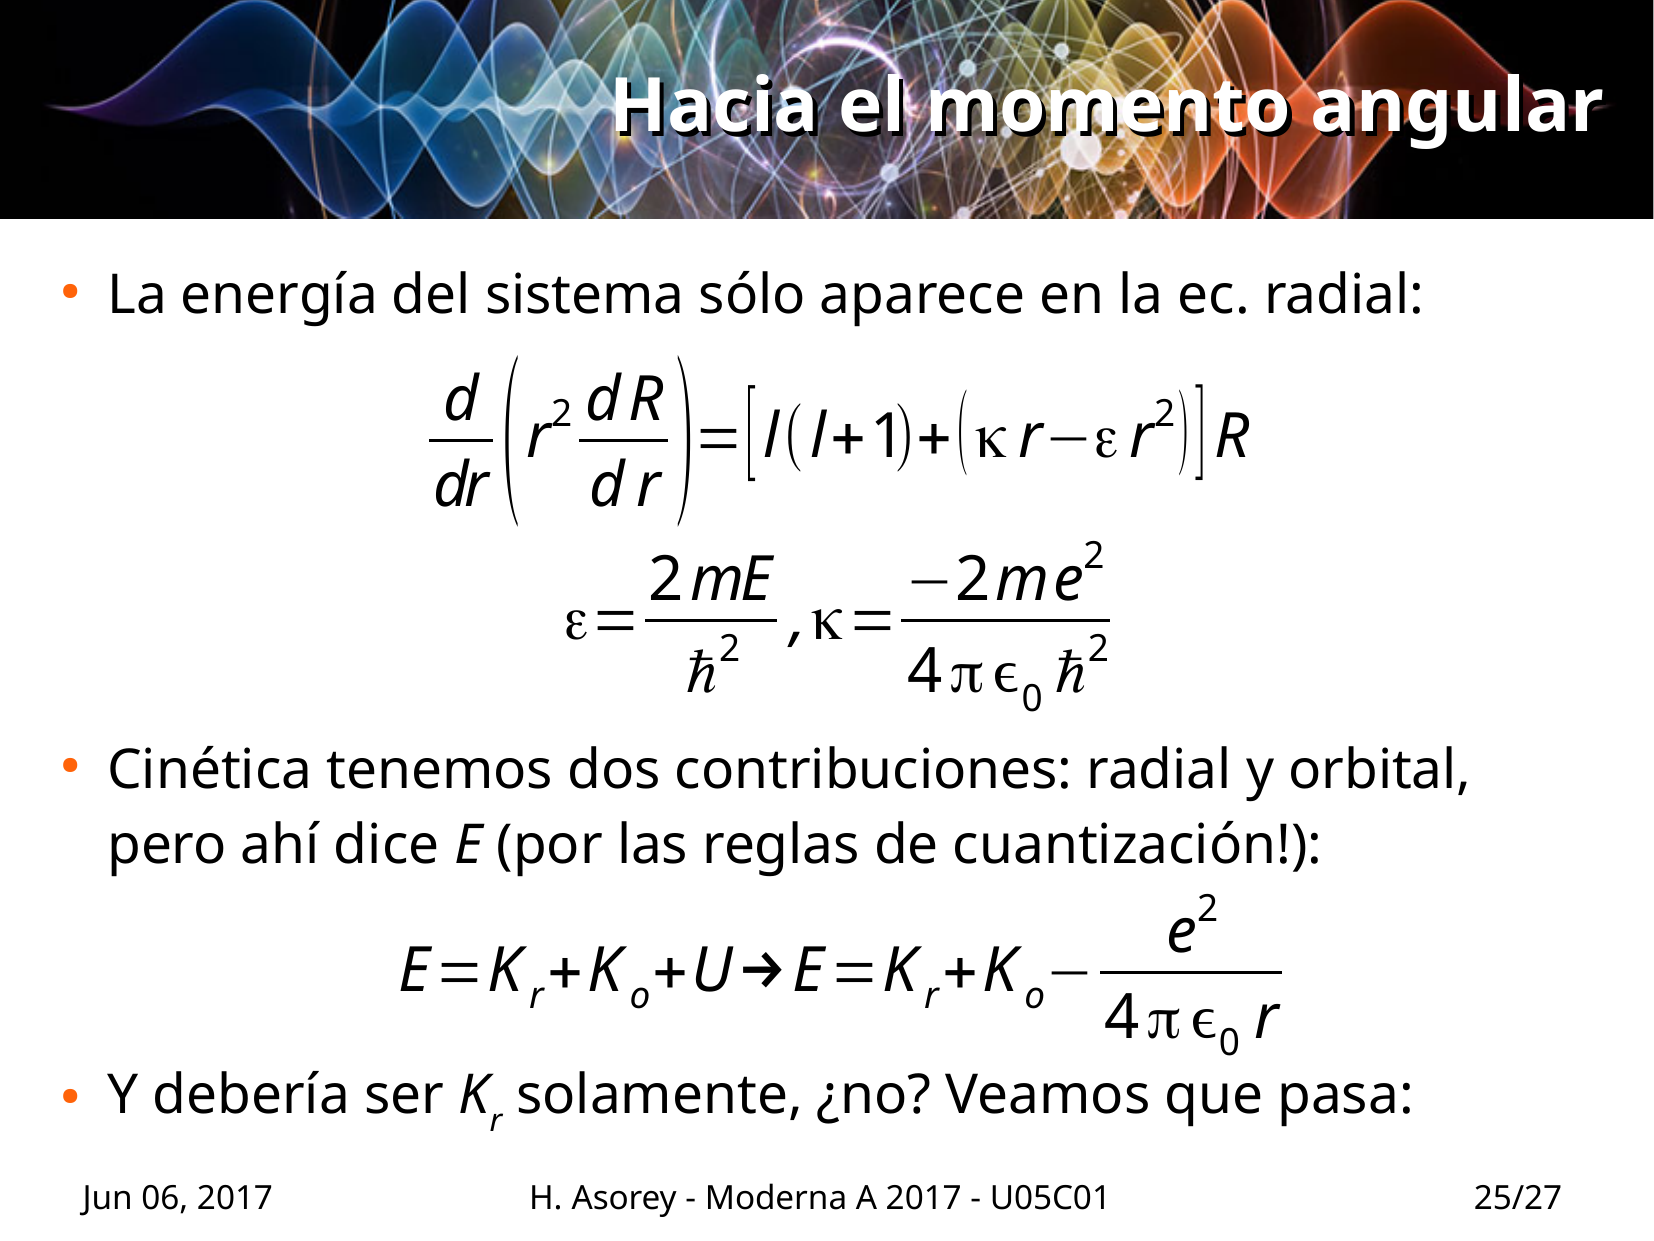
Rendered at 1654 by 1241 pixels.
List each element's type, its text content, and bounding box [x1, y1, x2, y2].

chart [420, 351, 1257, 721]
picture [0, 0, 1654, 219]
list La energía del sistema sólo aparece en la ec. radial: Cinética tenemos dos contribuciones: radial y orbital, pero ahí dice E (por las reglas de cuantización!): Y debería ser Kr solamente, ¿no? Veamos que pasa: [45, 255, 1606, 1156]
title Hacia el momento angular [45, 15, 1606, 191]
chart [390, 885, 1291, 1066]
